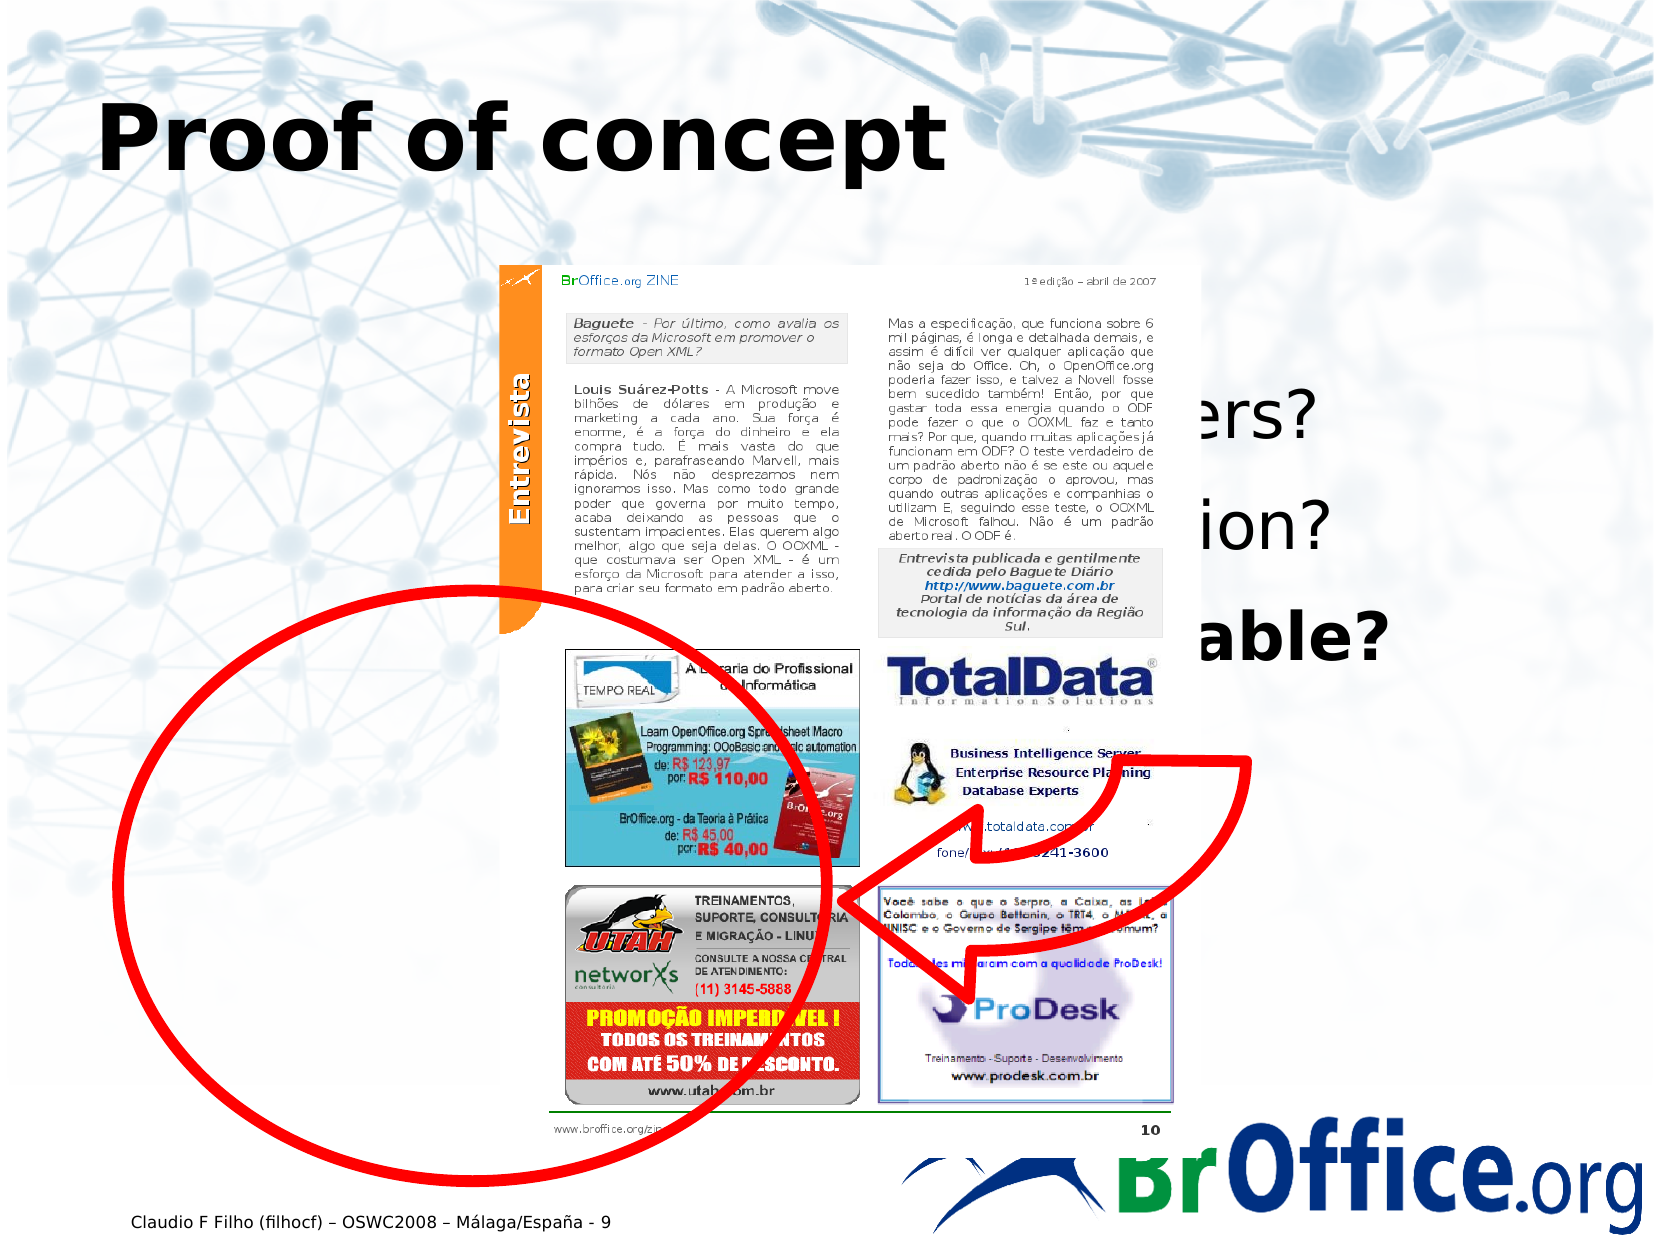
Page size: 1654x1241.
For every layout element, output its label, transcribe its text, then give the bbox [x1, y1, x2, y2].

list Scope? Consumers? Distribution? Sustainable? [1297, 265, 1654, 1158]
title Proof of concept [94, 35, 1595, 243]
picture [7, 0, 1654, 1241]
